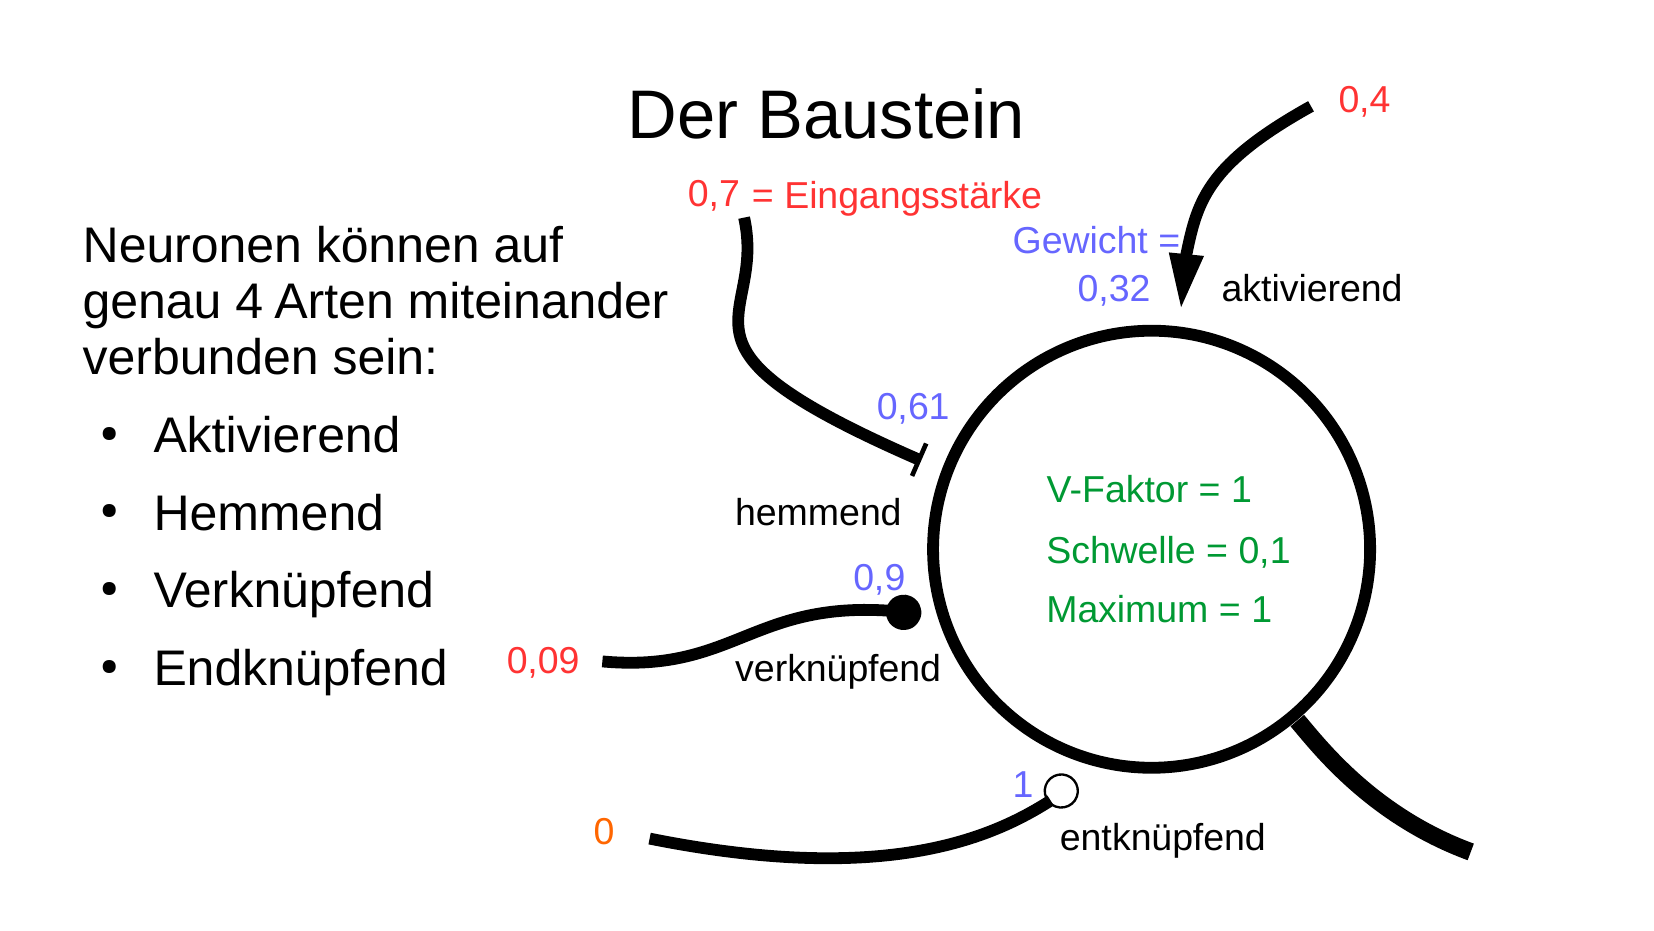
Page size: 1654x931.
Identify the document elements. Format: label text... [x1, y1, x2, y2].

text_box Gewicht = [998, 212, 1196, 270]
text_box 0,61 [862, 377, 965, 435]
list Neuronen können auf genau 4 Arten miteinander verbunden sein: Aktivierend Hemmend Verknüpfend Endknüpfend [82, 217, 756, 758]
text_box 0,09 [492, 631, 595, 689]
text_box 0 [578, 803, 630, 860]
text_box 0,4 [1323, 70, 1406, 128]
title Der Baustein [82, 37, 1571, 193]
text_box V-Faktor = 1 [1031, 460, 1268, 518]
text_box = Eingangsstärke [737, 166, 1058, 224]
text_box Maximum = 1 [1031, 580, 1288, 638]
text_box Schwelle = 0,1 [1031, 521, 1306, 579]
text_box [933, 330, 1371, 768]
text_box 0,7 [673, 165, 755, 223]
text_box 1 [998, 755, 1049, 813]
text_box hemmend [720, 484, 917, 542]
text_box entknüpfend [1045, 809, 1281, 866]
text_box aktivierend [1206, 259, 1418, 317]
text_box 0,9 [838, 549, 921, 607]
text_box verknüpfend [720, 640, 956, 697]
text_box 0,32 [1062, 270, 1166, 317]
